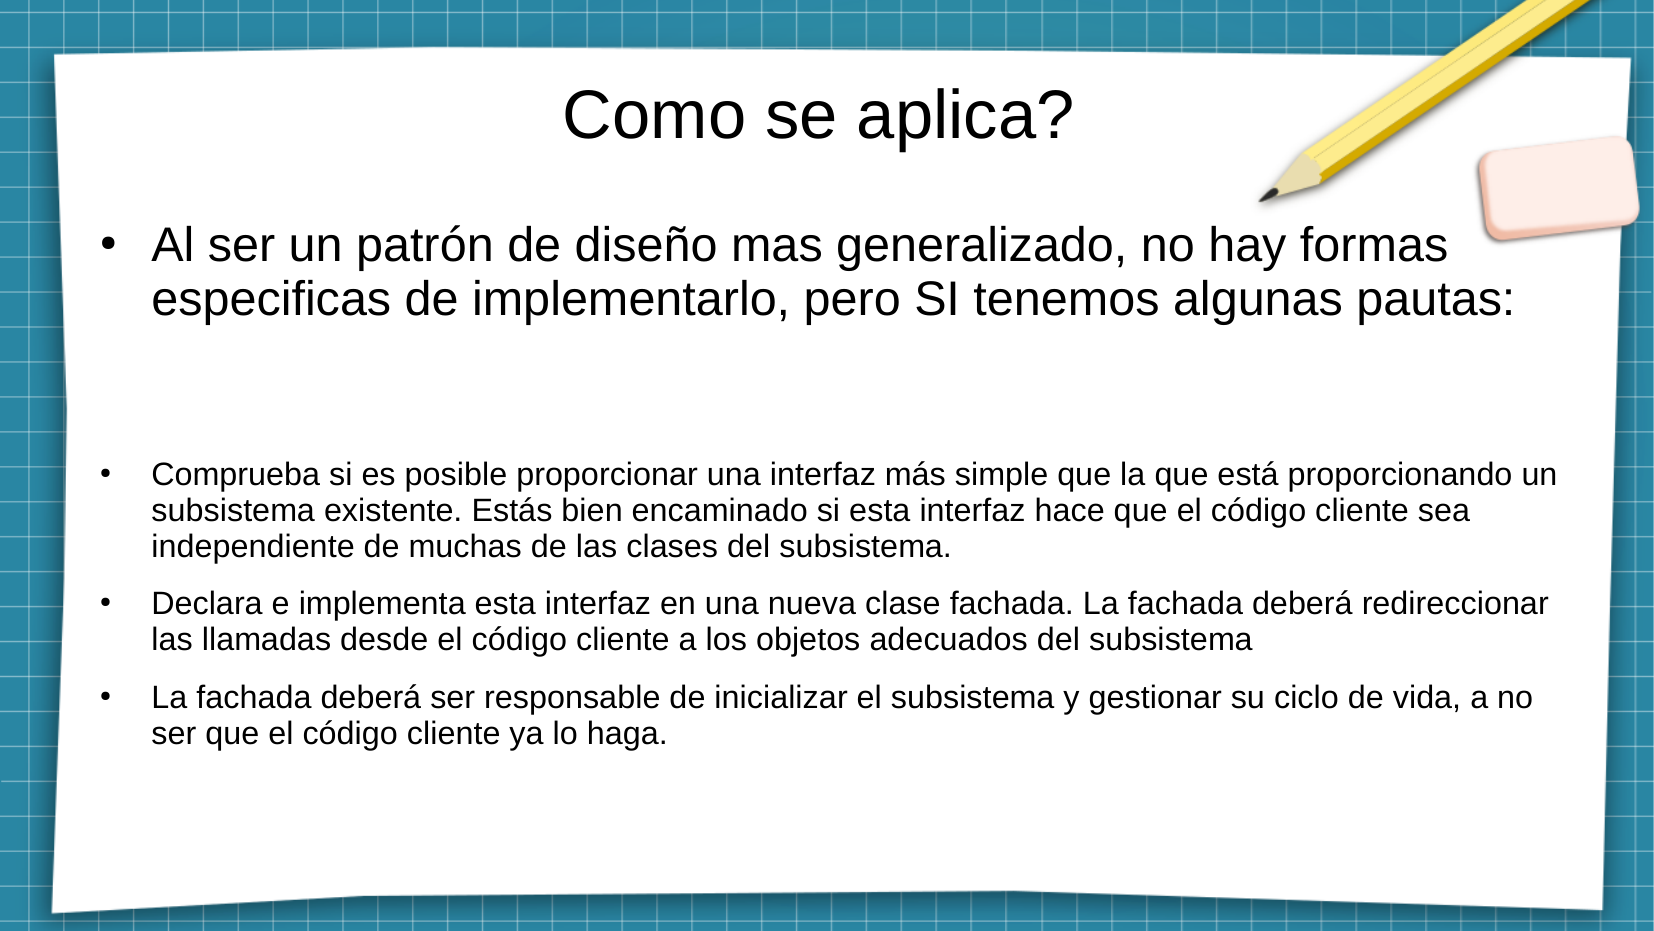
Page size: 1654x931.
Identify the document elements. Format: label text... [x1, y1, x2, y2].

picture [0, 0, 1654, 931]
title Como se aplica? [75, 37, 1564, 193]
list Al ser un patrón de diseño mas generalizado, no hay formas especificas de implementarlo, pero SI tenemos algunas pautas: Comprueba si es posible proporcionar una interfaz más simple que la que está proporcionando un subsistema existente. Estás bien encaminado si esta interfaz hace que el código cliente sea independiente de muchas de las clases del subsistema. Declara e implementa esta interfaz en una nueva clase fachada. La fachada deberá redireccionar las llamadas desde el código cliente a los objetos adecuados del subsistema La fachada deberá ser responsable de inicializar el subsistema y gestionar su ciclo de vida, a no ser que el código cliente ya lo haga. [82, 217, 1571, 758]
